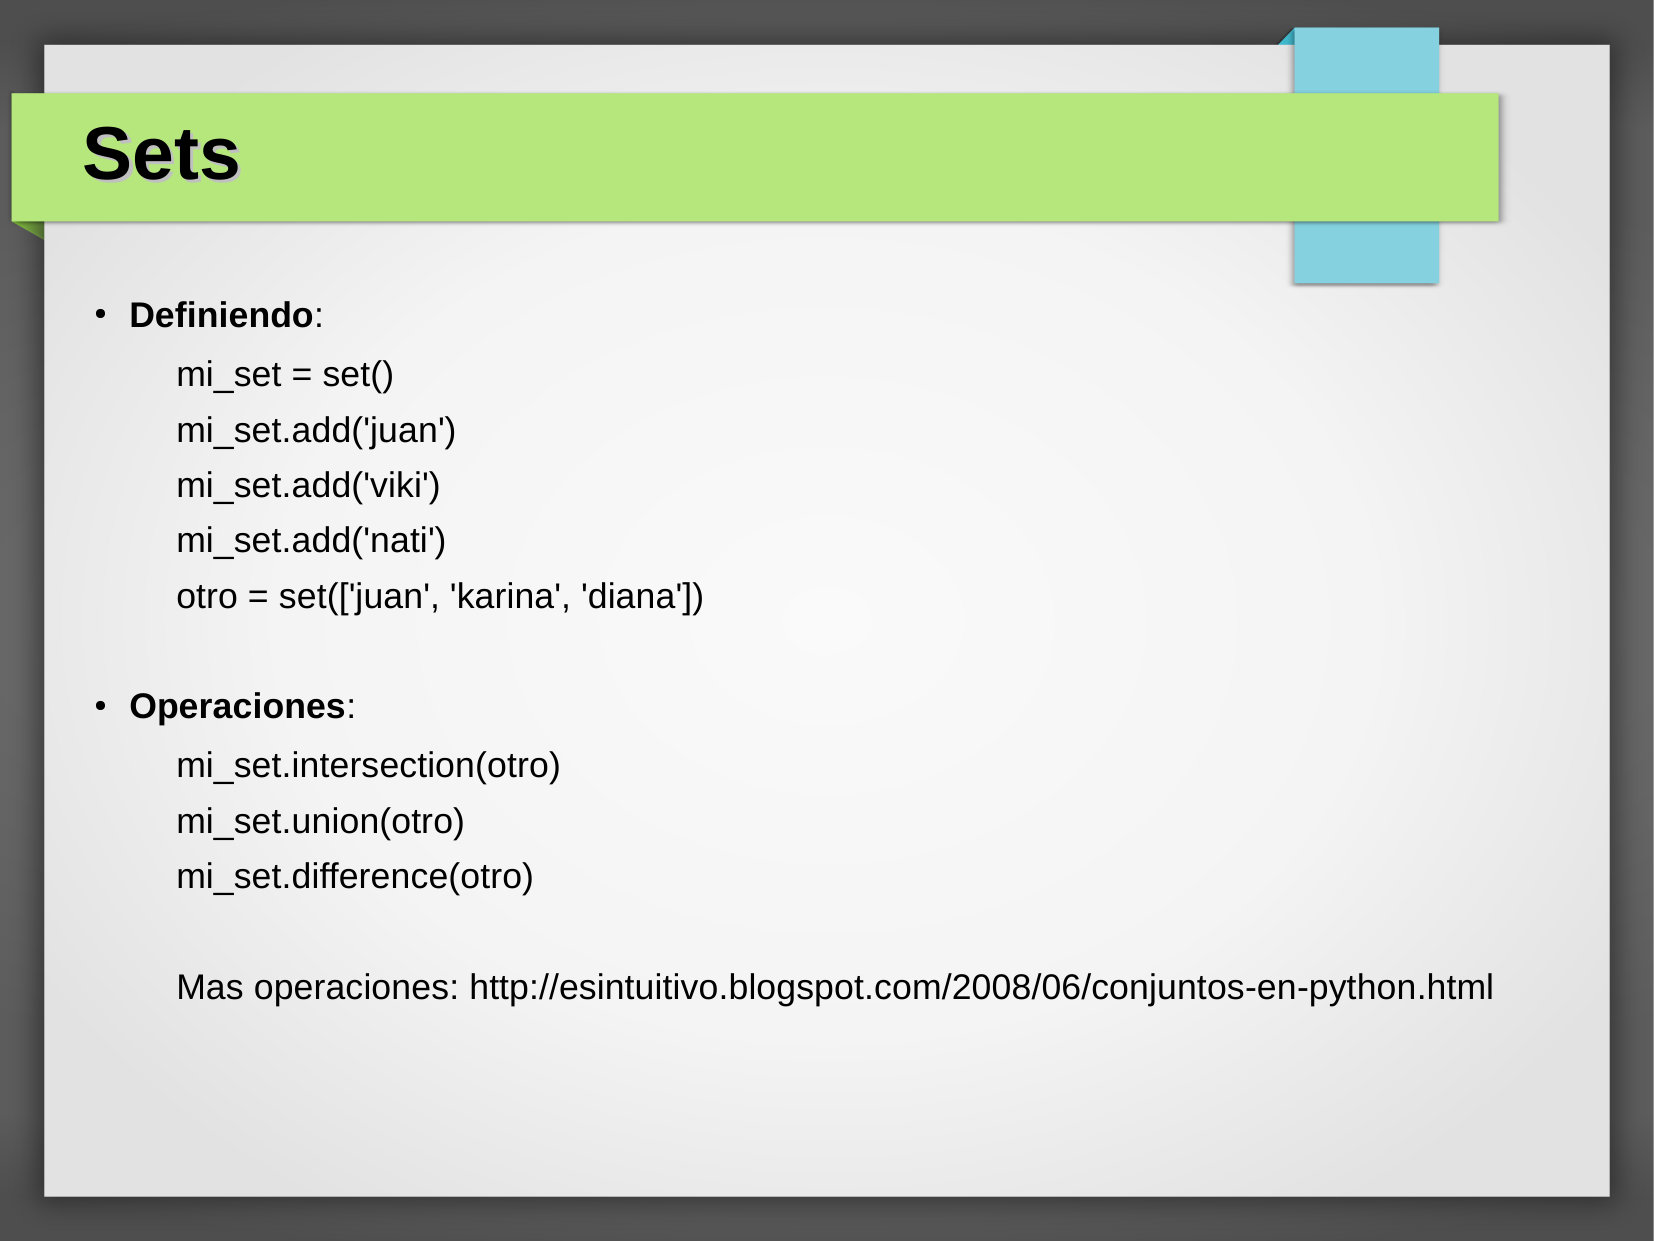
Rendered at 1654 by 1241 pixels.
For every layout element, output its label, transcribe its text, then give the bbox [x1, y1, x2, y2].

title Sets [82, 94, 1264, 213]
picture [0, 0, 1654, 1241]
list Definiendo: mi_set = set() mi_set.add('juan') mi_set.add('viki') mi_set.add('nati') otro = set(['juan', 'karina', 'diana']) Operaciones: mi_set.intersection(otro) mi_set.union(otro) mi_set.difference(otro) Mas operaciones: http://esintuitivo.blogspot.com/2008/06/conjuntos-en-python.html [82, 295, 1571, 1015]
